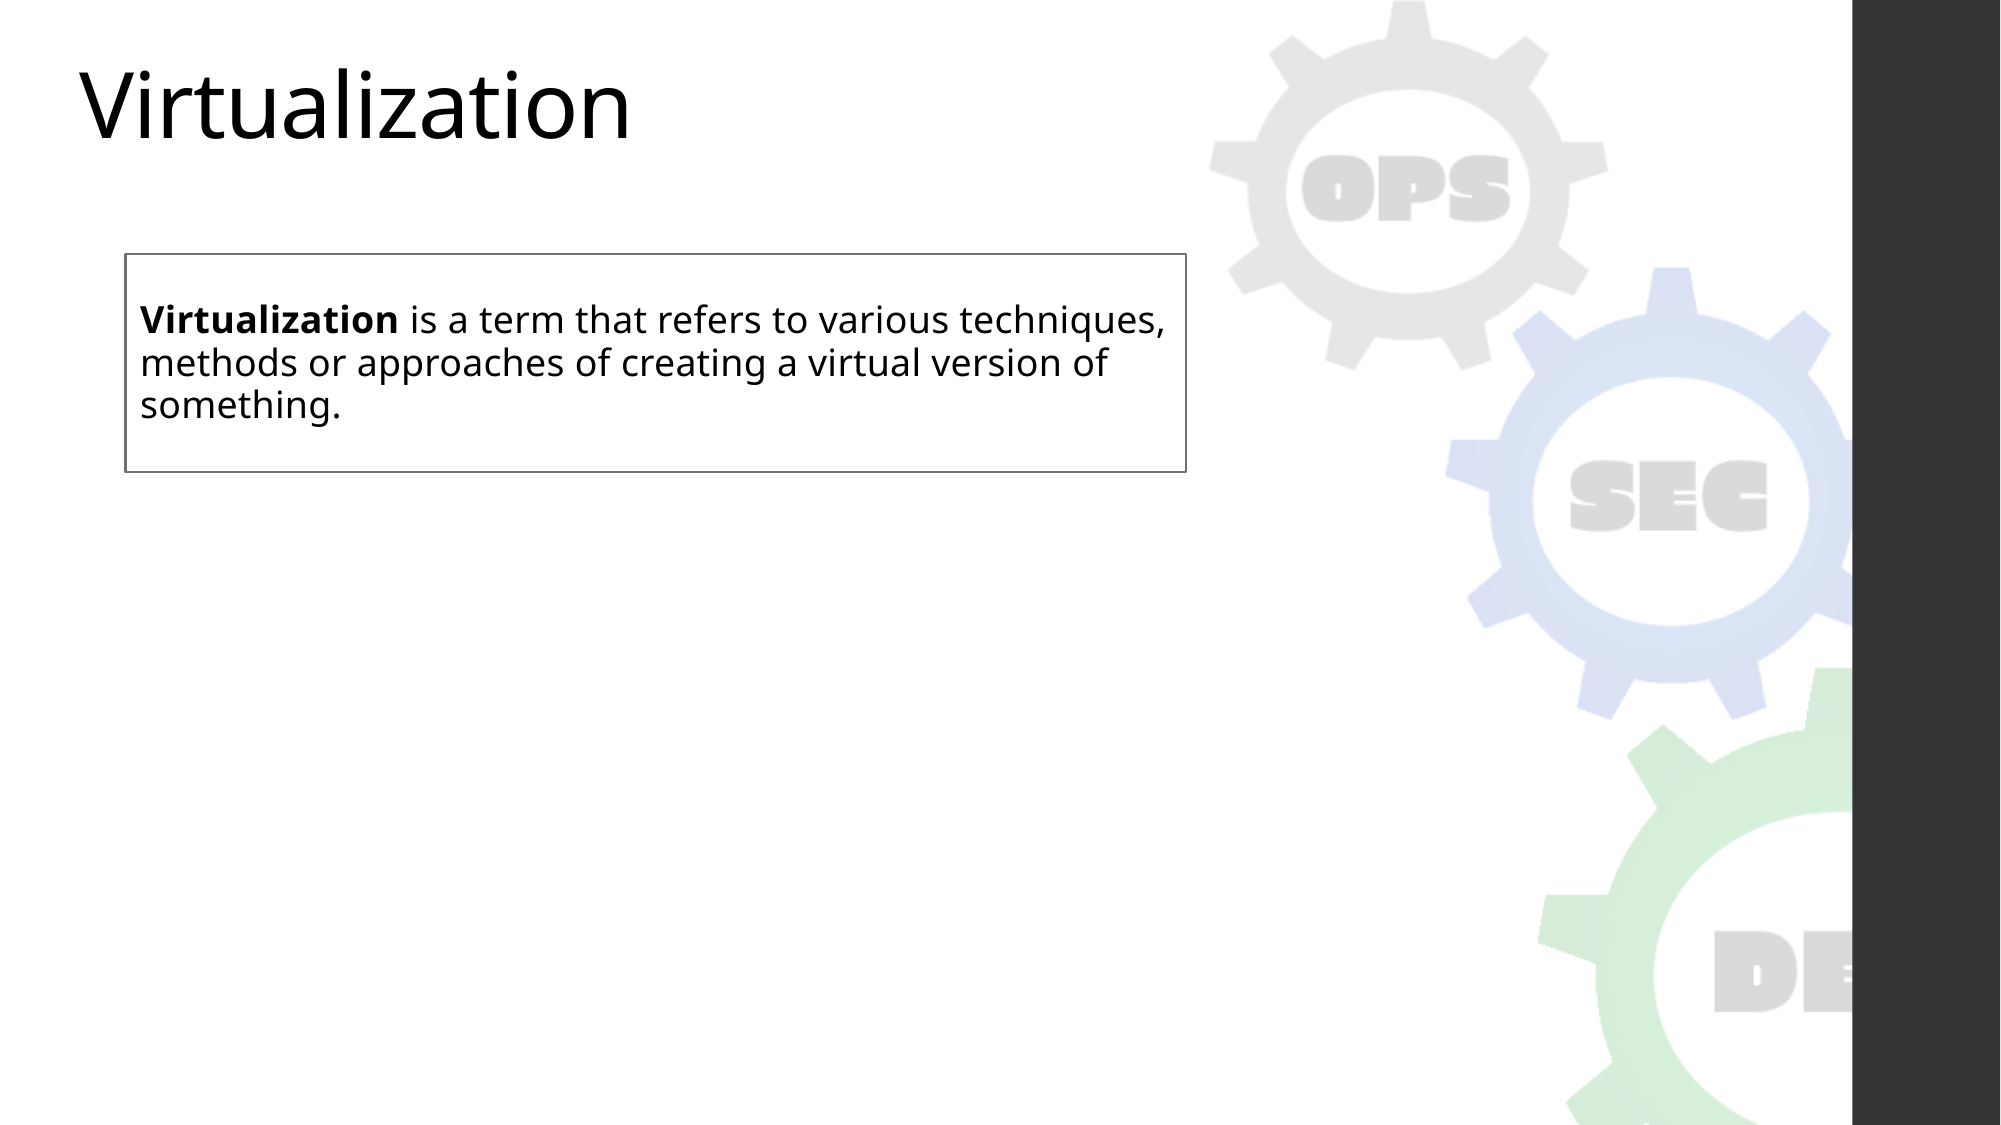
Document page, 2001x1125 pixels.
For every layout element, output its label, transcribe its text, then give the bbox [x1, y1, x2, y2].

title Virtualization [64, 33, 1797, 166]
text_box Virtualization is a term that refers to various techniques, methods or approaches of creating a virtual version of something. [125, 254, 1187, 473]
